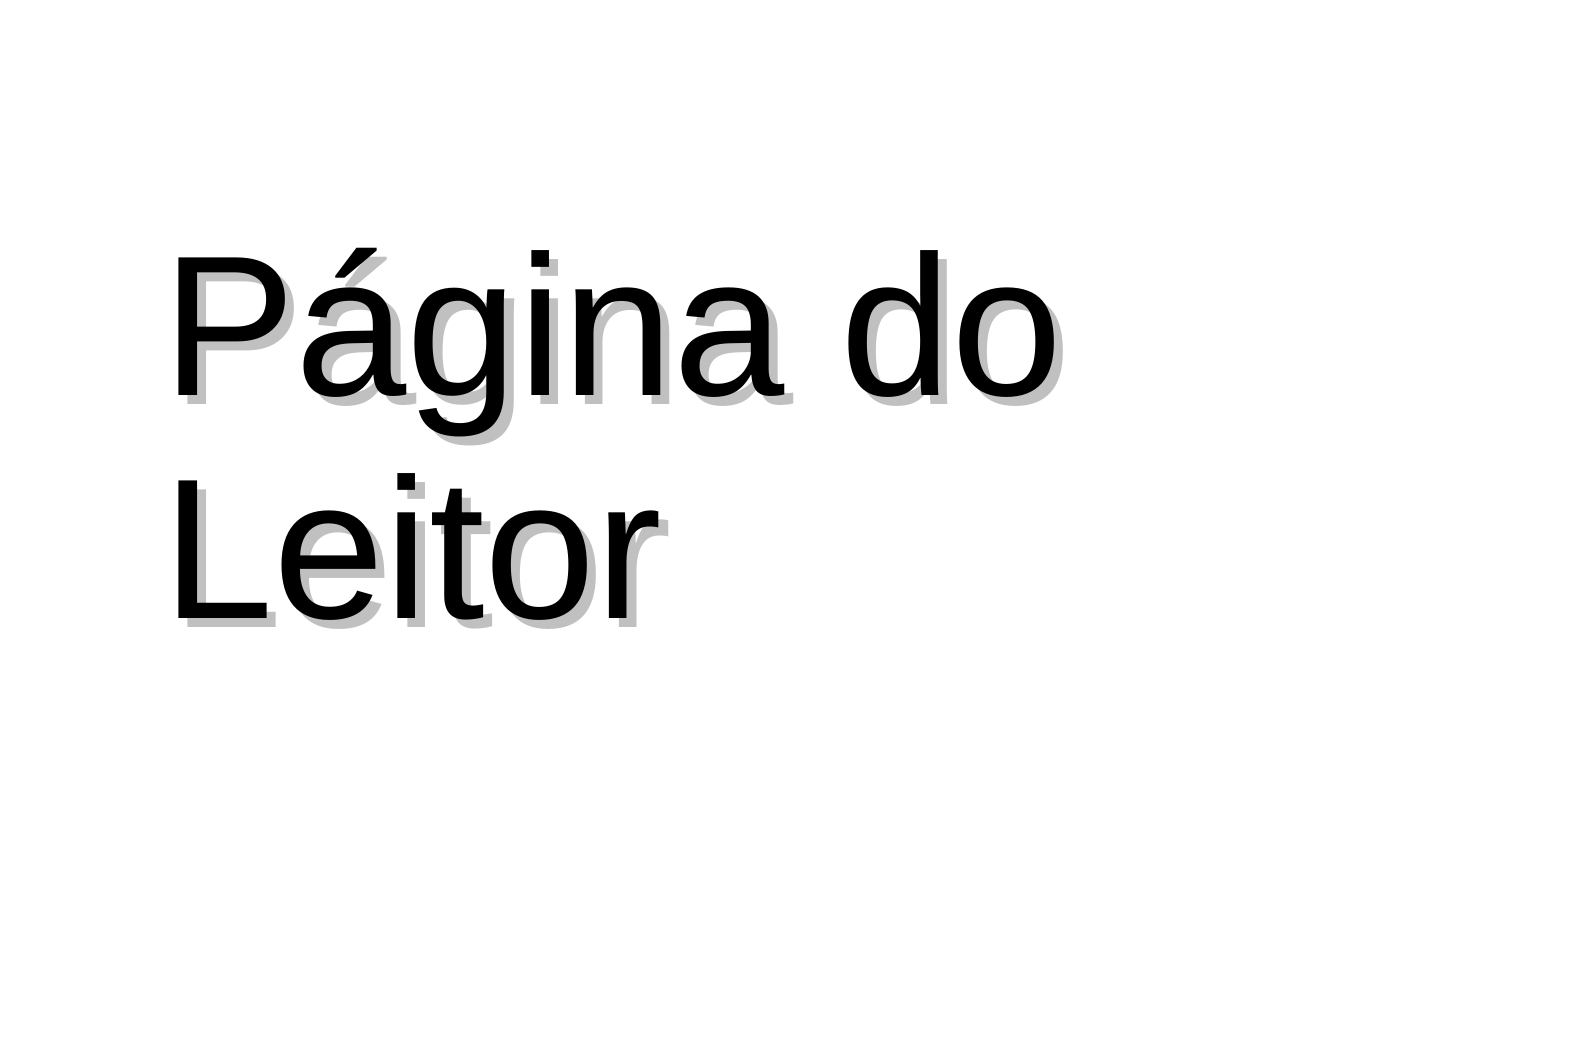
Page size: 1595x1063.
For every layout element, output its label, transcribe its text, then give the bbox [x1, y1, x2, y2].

text_box Página do Leitor [147, 206, 1418, 669]
